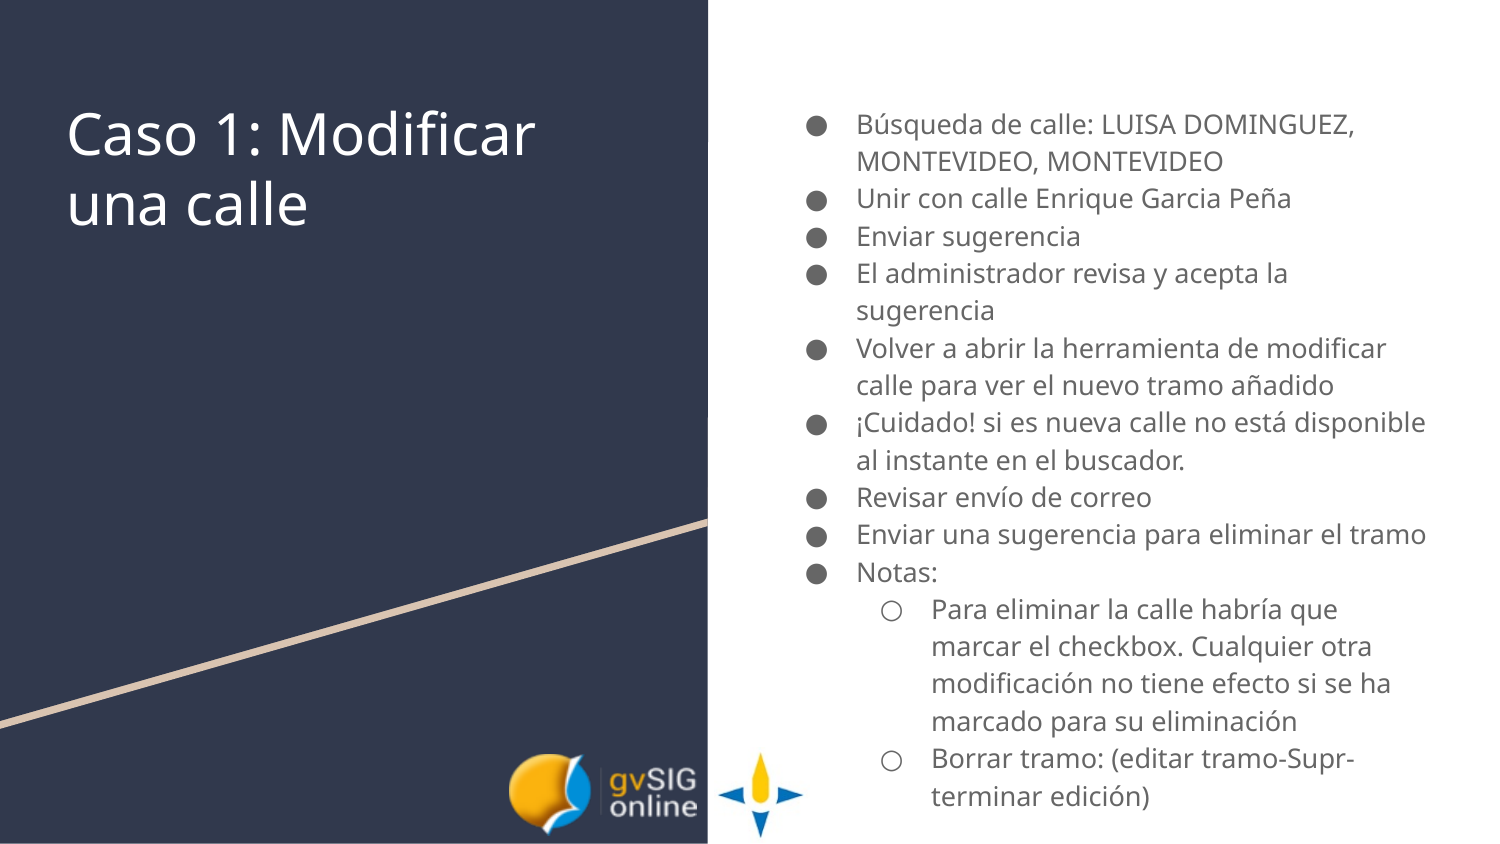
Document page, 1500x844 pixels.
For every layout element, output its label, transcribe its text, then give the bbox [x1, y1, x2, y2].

picture [509, 754, 697, 836]
title Caso 1: Modificar una calle [51, 82, 660, 494]
list Búsqueda de calle: LUISA DOMINGUEZ, MONTEVIDEO, MONTEVIDEO Unir con calle Enrique Garcia Peña Enviar sugerencia El administrador revisa y acepta la sugerencia Volver a abrir la herramienta de modificar calle para ver el nuevo tramo añadido ¡Cuidado! si es nueva calle no está disponible al instante en el buscador. Revisar envío de correo Enviar una sugerencia para eliminar el tramo Notas: Para eliminar la calle habría que marcar el checkbox. Cualquier otra modificación no tiene efecto si se ha marcado para su eliminación Borrar tramo: (editar tramo-Supr-terminar edición) [765, 102, 1450, 775]
picture [714, 747, 810, 843]
